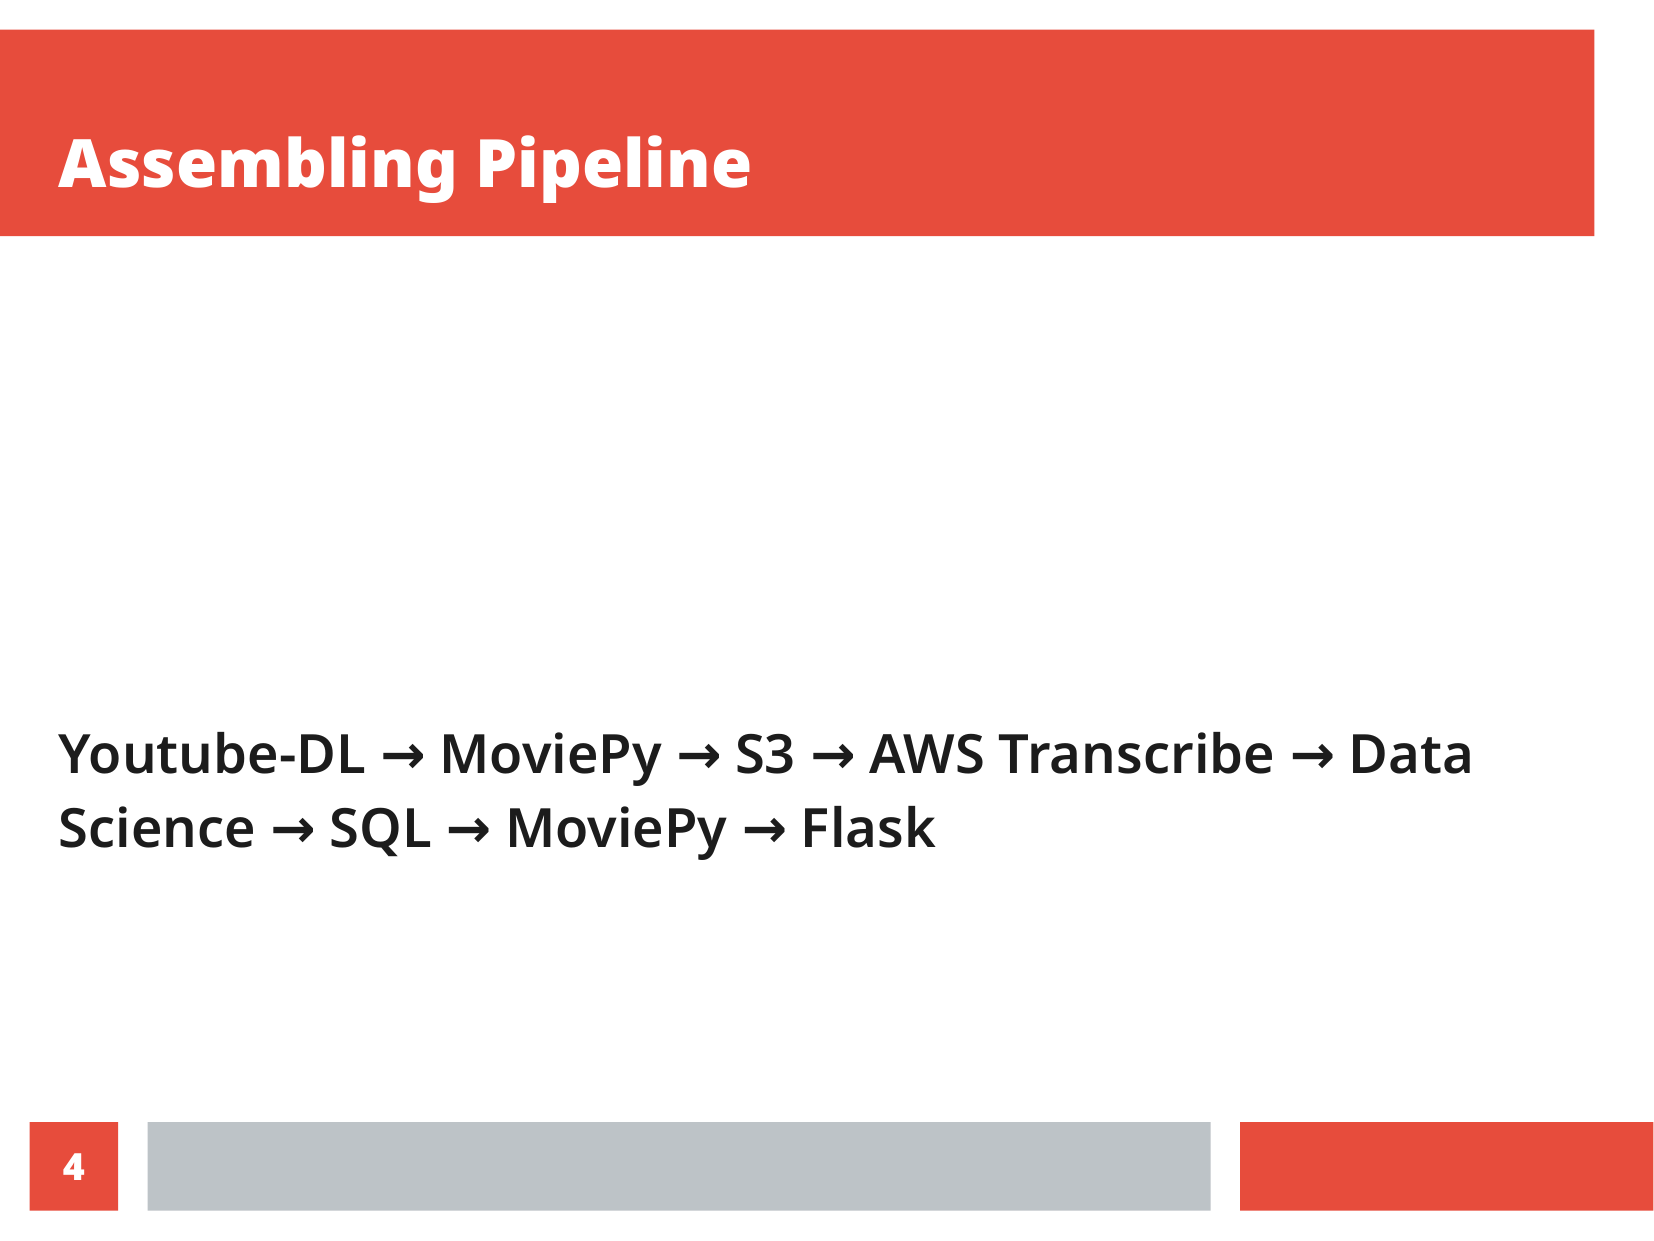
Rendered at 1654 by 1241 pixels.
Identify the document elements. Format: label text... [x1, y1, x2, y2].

title Assembling Pipeline [59, 59, 1595, 207]
list Youtube-DL → MoviePy → S3 → AWS Transcribe → Data Science → SQL → MoviePy → Flask [59, 324, 1565, 1093]
